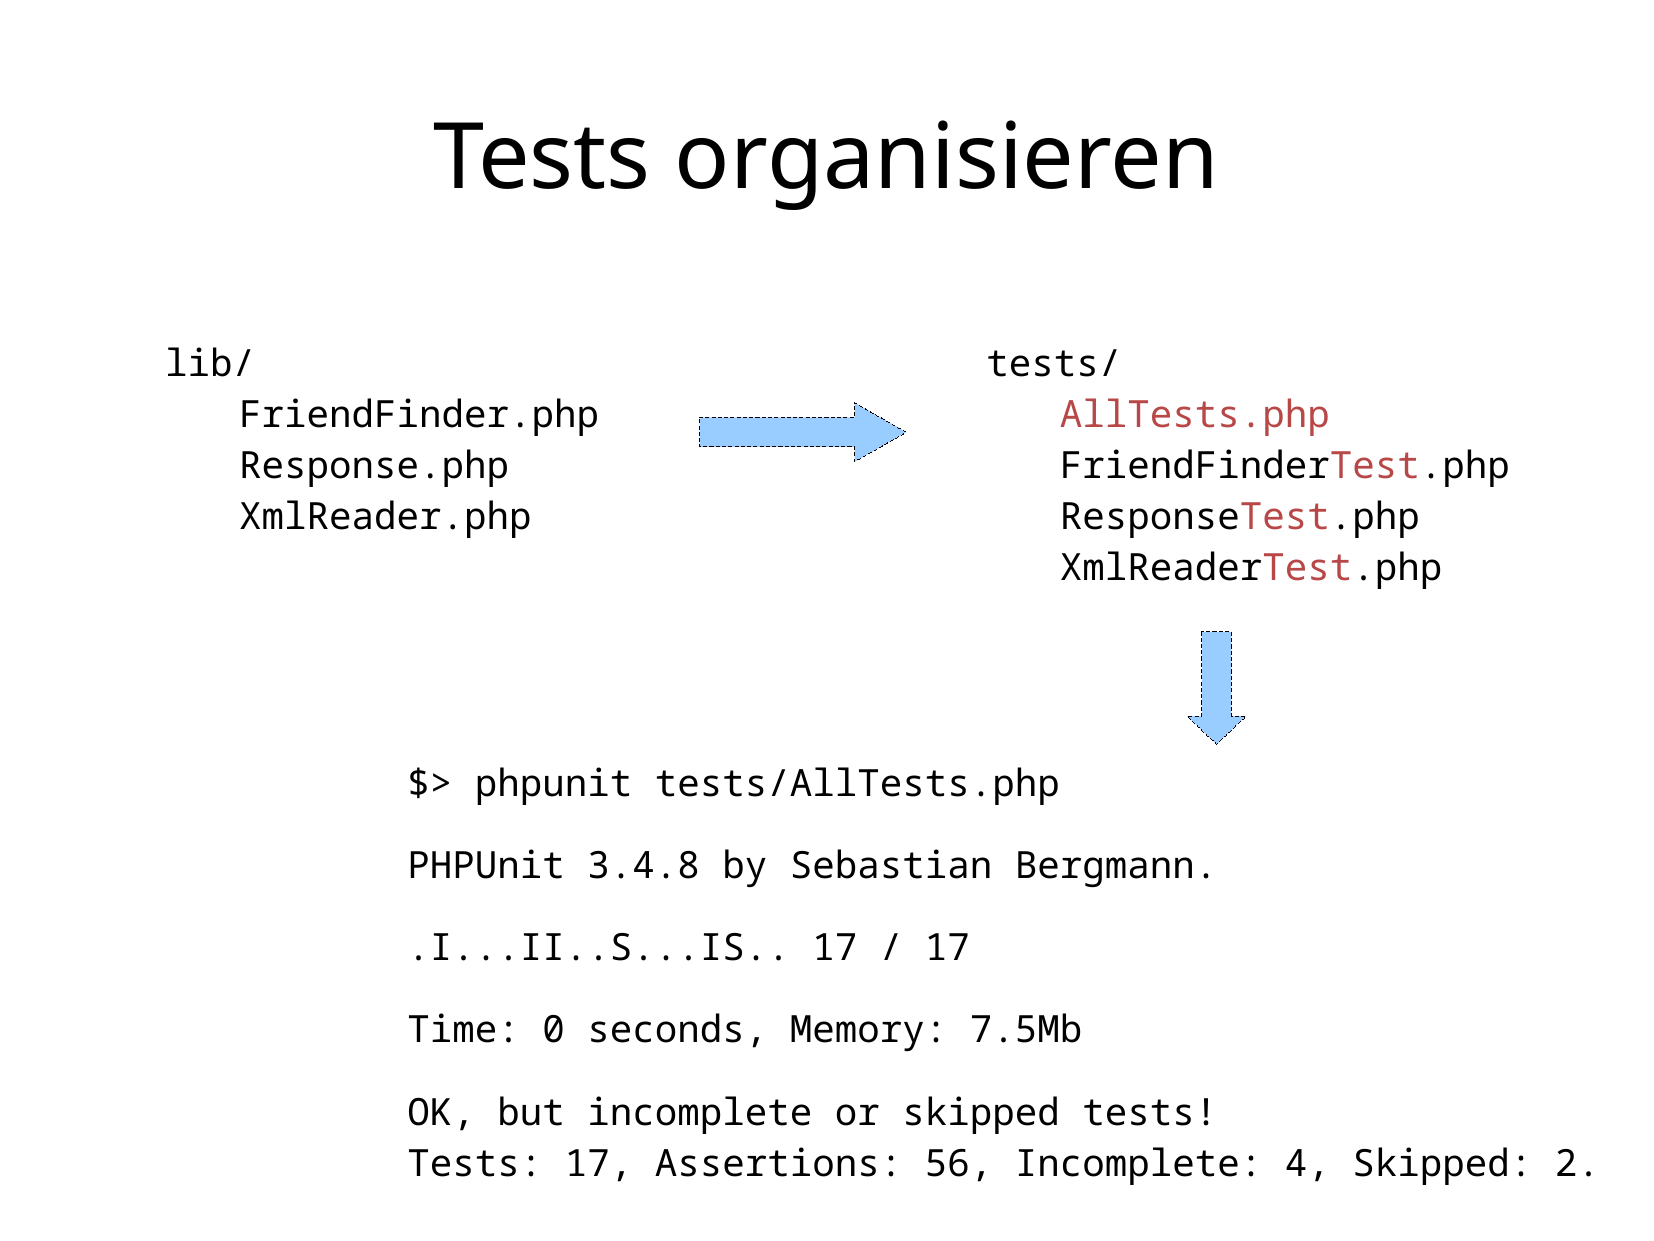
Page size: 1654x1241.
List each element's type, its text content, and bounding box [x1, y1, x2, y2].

text_box [1187, 631, 1247, 745]
text_box tests/ AllTests.php FriendFinderTest.php ResponseTest.php XmlReaderTest.php [971, 329, 1525, 532]
text_box lib/ FriendFinder.php Response.php XmlReader.php [150, 329, 614, 495]
title Tests organisieren [82, 56, 1571, 250]
text_box $> phpunit tests/AllTests.php PHPUnit 3.4.8 by Sebastian Bergmann. .I...II..S...IS.. 17 / 17 Time: 0 seconds, Memory: 7.5Mb OK, but incomplete or skipped tests! Tests: 17, Assertions: 56, Incomplete: 4, Skipped: 2. [407, 803, 1619, 1140]
text_box [699, 402, 907, 462]
